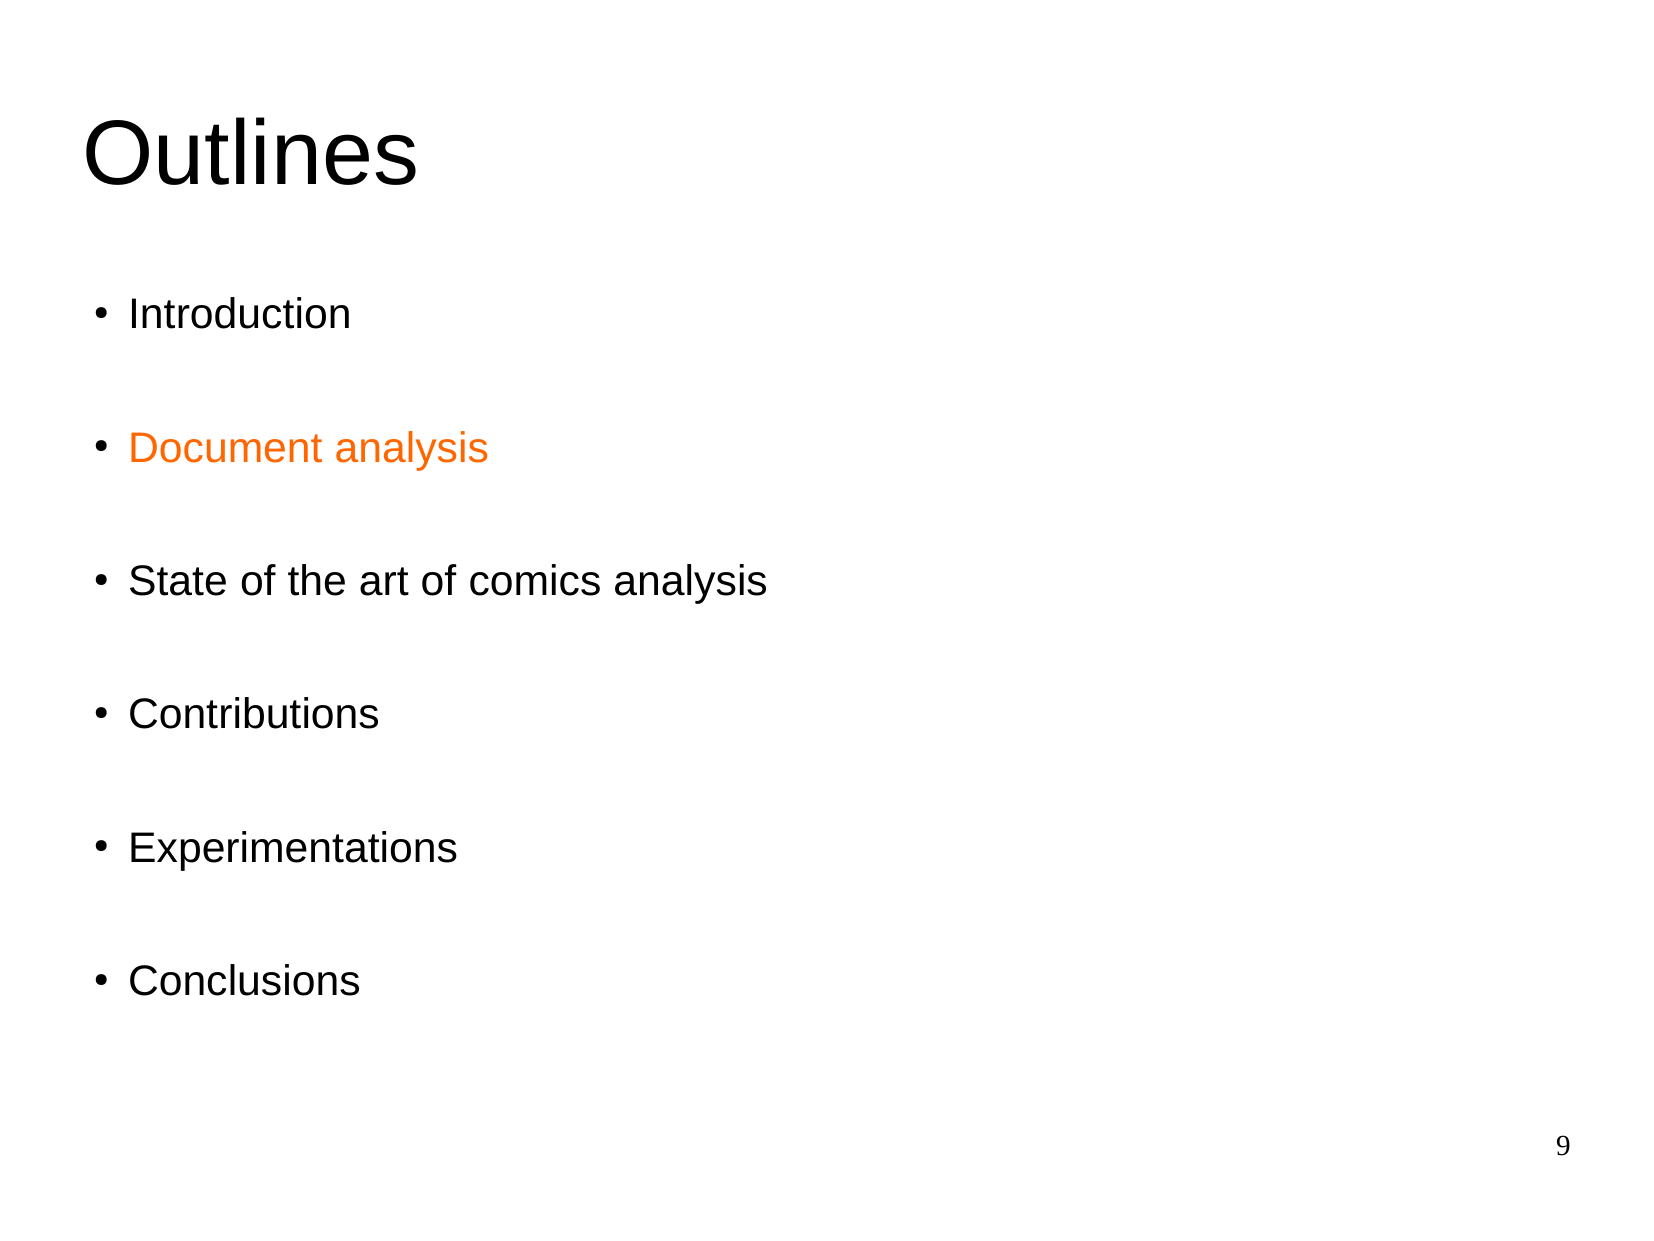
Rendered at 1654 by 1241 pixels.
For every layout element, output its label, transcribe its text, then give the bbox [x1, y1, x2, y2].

list Introduction Document analysis State of the art of comics analysis Contributions Experimentations Conclusions [82, 290, 863, 1010]
title Outlines [82, 49, 1571, 257]
